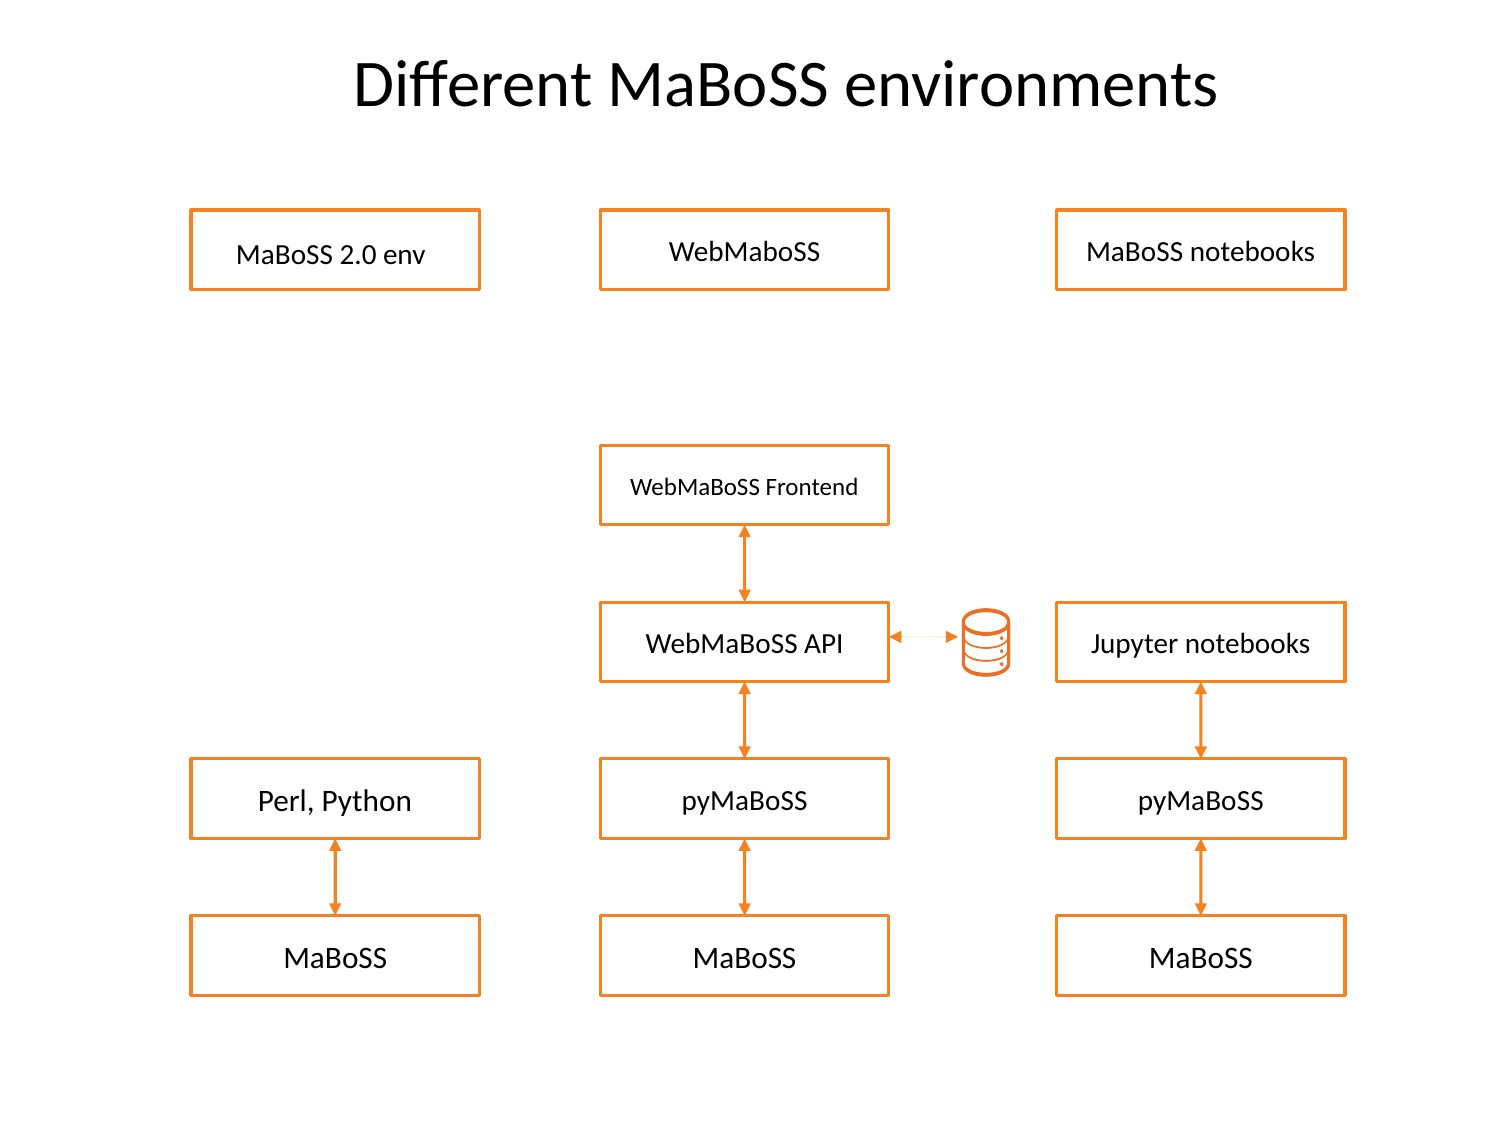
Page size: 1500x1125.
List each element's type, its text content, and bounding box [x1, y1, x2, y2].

text_box MaBoSS [190, 915, 480, 996]
text_box MaBoSS [600, 915, 889, 996]
text_box MaBoSS 2.0 env [190, 210, 480, 290]
text_box Different MaBoSS environments [338, 49, 1235, 131]
text_box MaBoSS [1056, 915, 1346, 996]
text_box Perl, Python [190, 758, 480, 839]
text_box WebMaboSS [600, 210, 889, 290]
picture [958, 608, 1014, 677]
text_box WebMaBoSS API [600, 602, 889, 682]
text_box pyMaBoSS [600, 758, 889, 839]
text_box Jupyter notebooks [1056, 602, 1346, 682]
text_box pyMaBoSS [1056, 758, 1346, 839]
text_box WebMaBoSS Frontend [600, 445, 889, 525]
text_box MaBoSS notebooks [1056, 210, 1346, 290]
